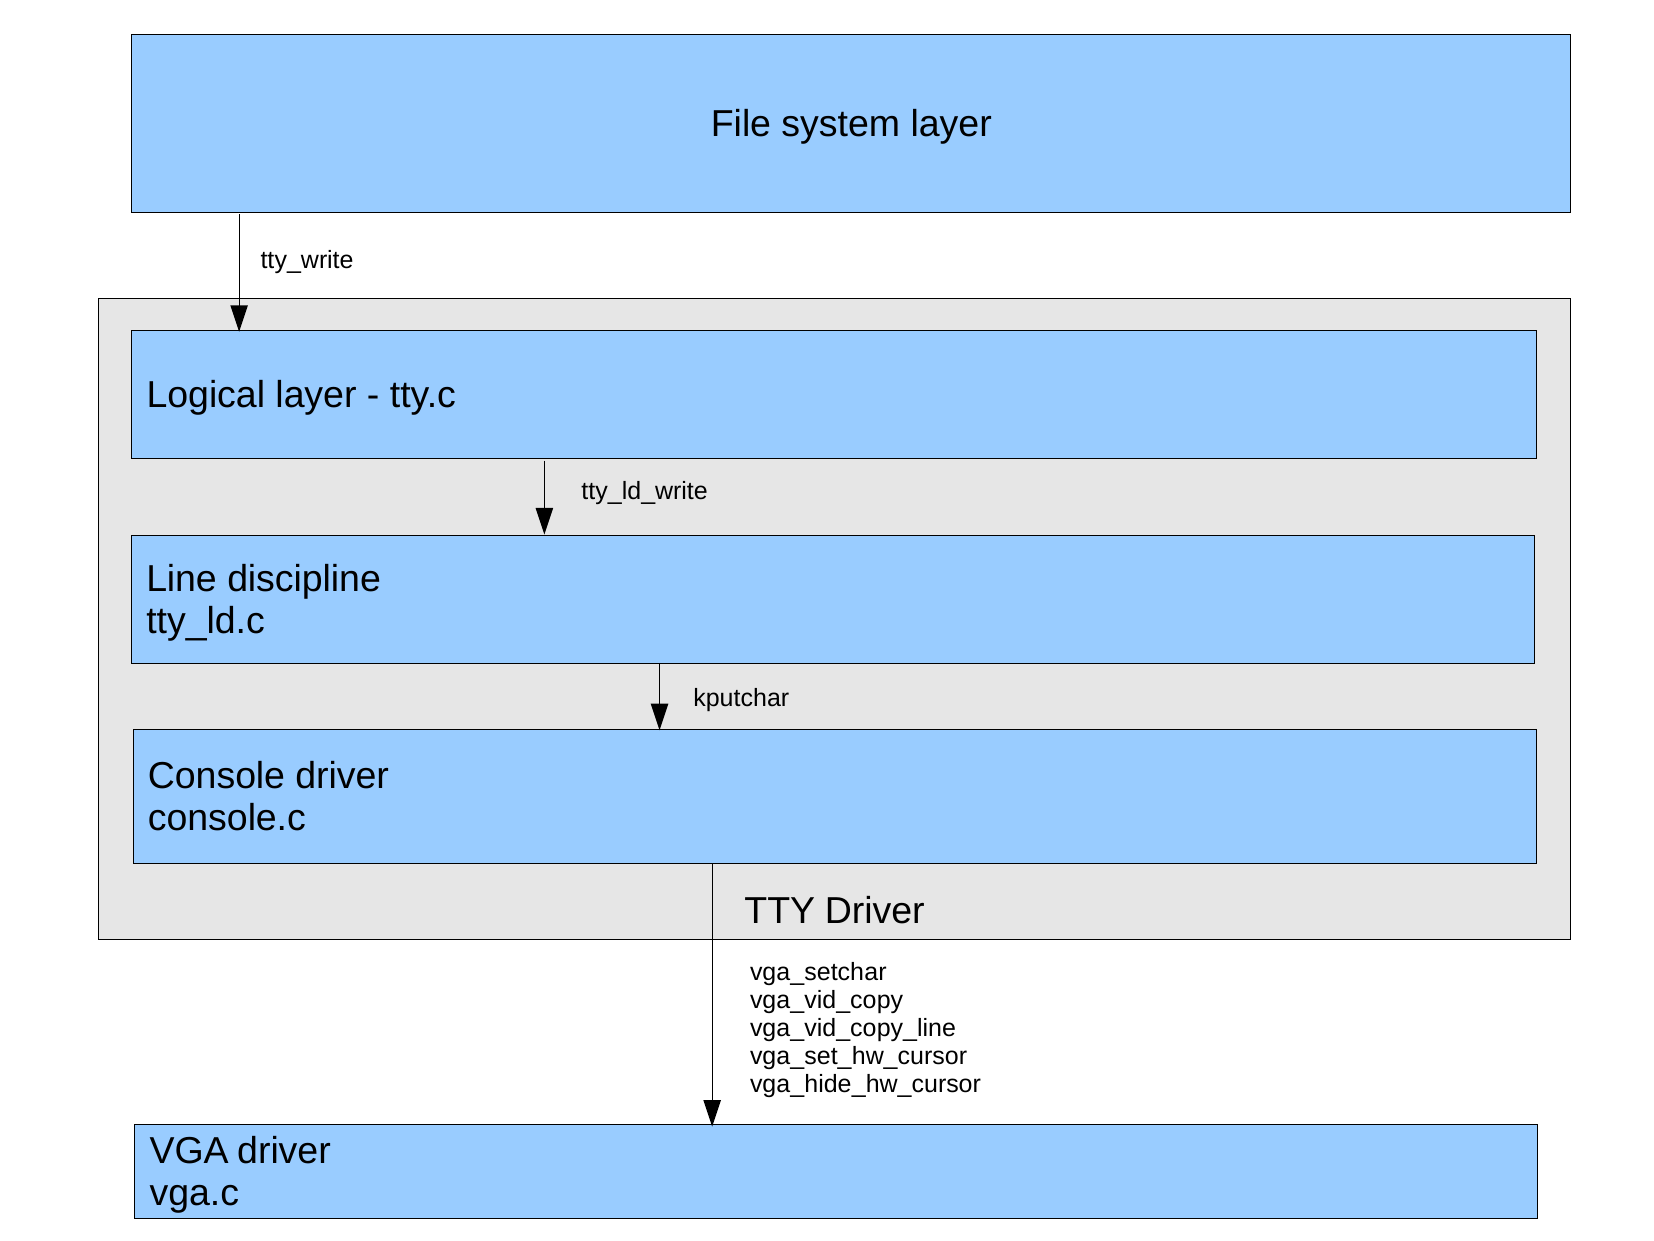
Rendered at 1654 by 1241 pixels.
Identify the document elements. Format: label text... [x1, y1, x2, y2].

text_box tty_write [245, 238, 454, 282]
text_box kputchar [678, 676, 886, 720]
text_box TTY Driver [98, 298, 1571, 940]
text_box Console driver console.c [133, 729, 1537, 864]
text_box Logical layer - tty.c [131, 330, 1537, 459]
text_box Line discipline tty_ld.c [131, 535, 1535, 664]
text_box File system layer [131, 34, 1571, 213]
text_box VGA driver vga.c [134, 1124, 1538, 1219]
text_box vga_setchar vga_vid_copy vga_vid_copy_line vga_set_hw_cursor vga_hide_hw_cursor [735, 950, 1179, 1106]
text_box tty_ld_write [566, 469, 774, 512]
